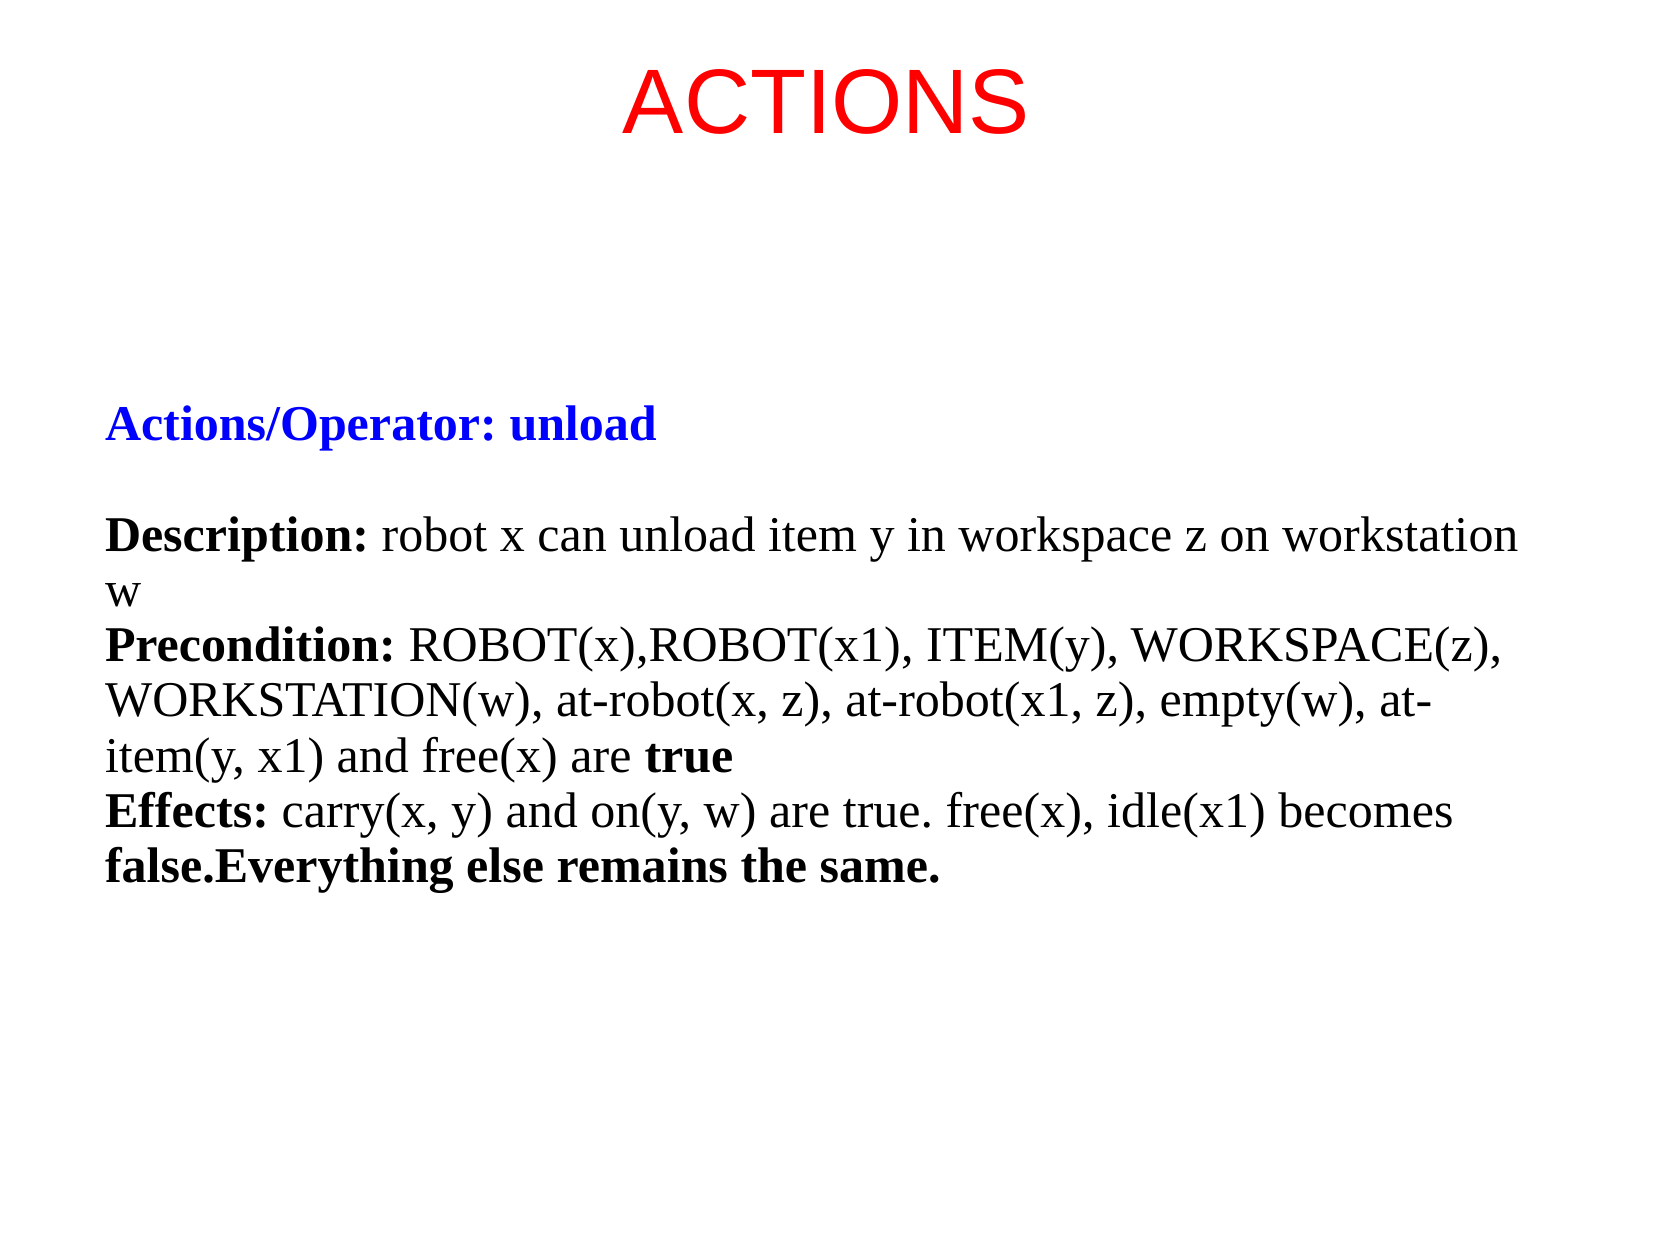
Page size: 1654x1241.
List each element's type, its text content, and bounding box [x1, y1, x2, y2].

subtitle Actions/Operator: unload Description: robot x can unload item y in workspace z on workstation w Precondition: ROBOT(x),ROBOT(x1), ITEM(y), WORKSPACE(z), WORKSTATION(w), at-robot(x, z), at-robot(x1, z), empty(w), at-item(y, x1) and free(x) are true Effects: carry(x, y) and on(y, w) are true. free(x), idle(x1) becomes false.Everything else remains the same. [105, 257, 1561, 977]
title ACTIONS [82, 49, 1571, 257]
